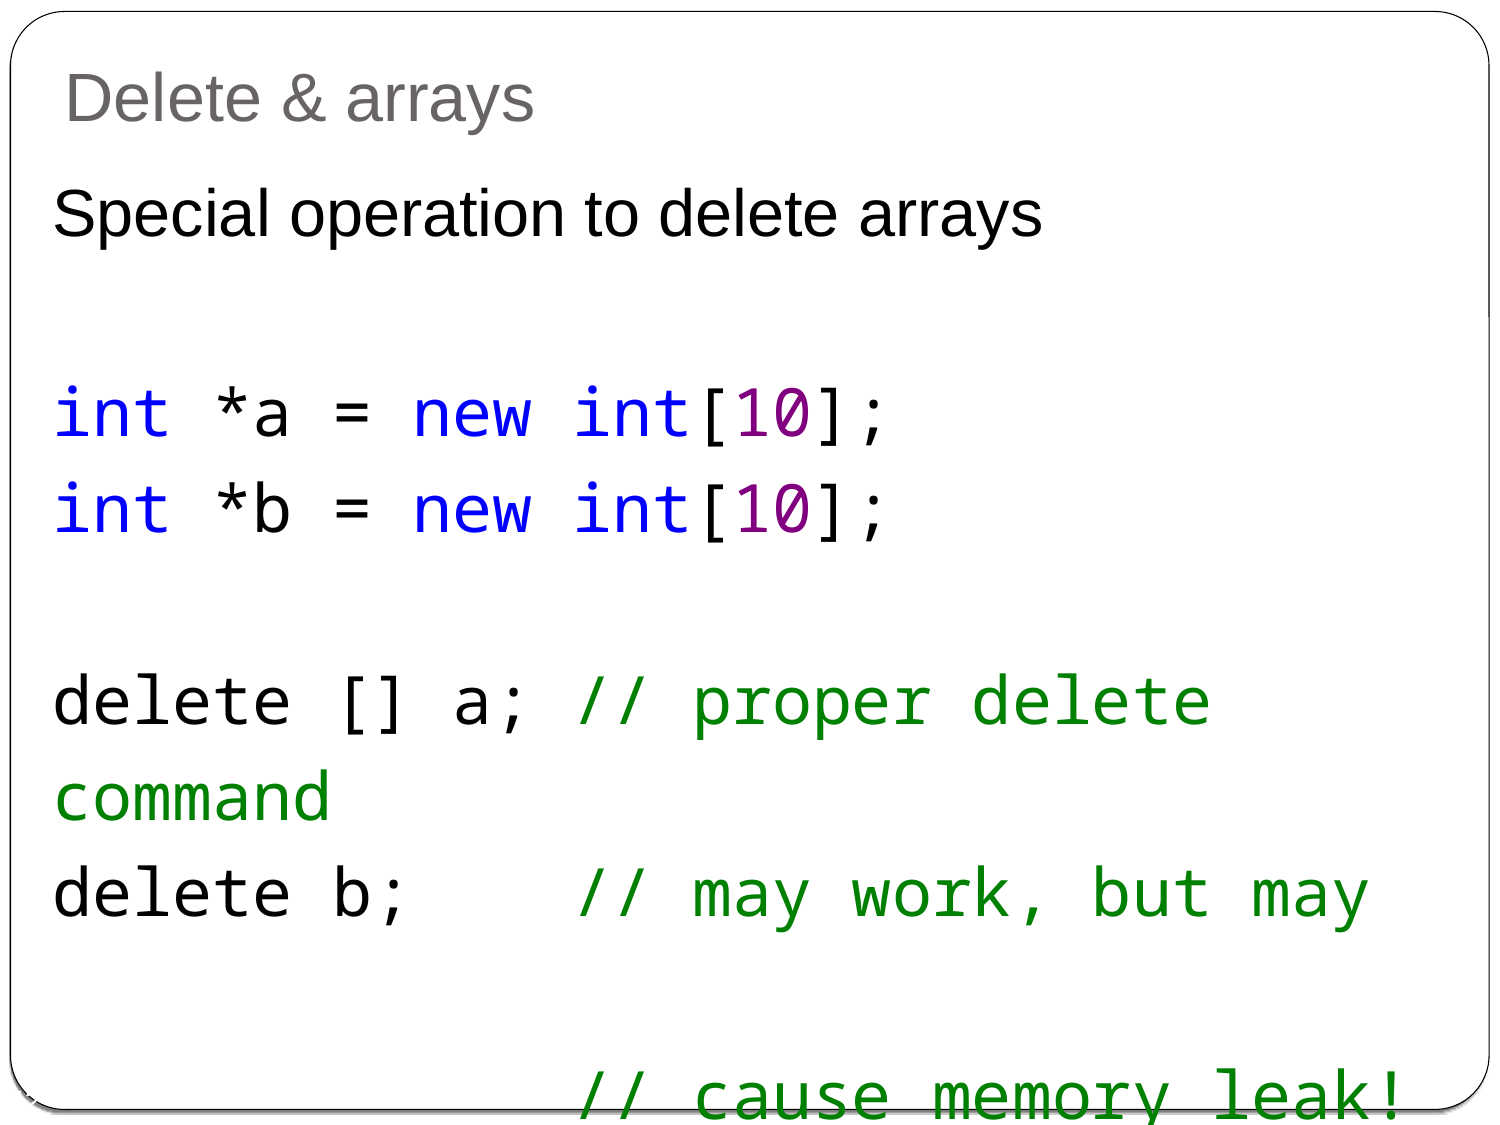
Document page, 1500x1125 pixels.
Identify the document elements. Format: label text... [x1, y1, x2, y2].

title Delete & arrays [50, 45, 1450, 150]
list Special operation to delete arrays int *a = new int[10]; int *b = new int[10]; delete [] a; // proper delete command delete b; // may work, but may // cause memory leak! [37, 162, 1463, 1088]
slide_number <number> [0, 1074, 50, 1125]
